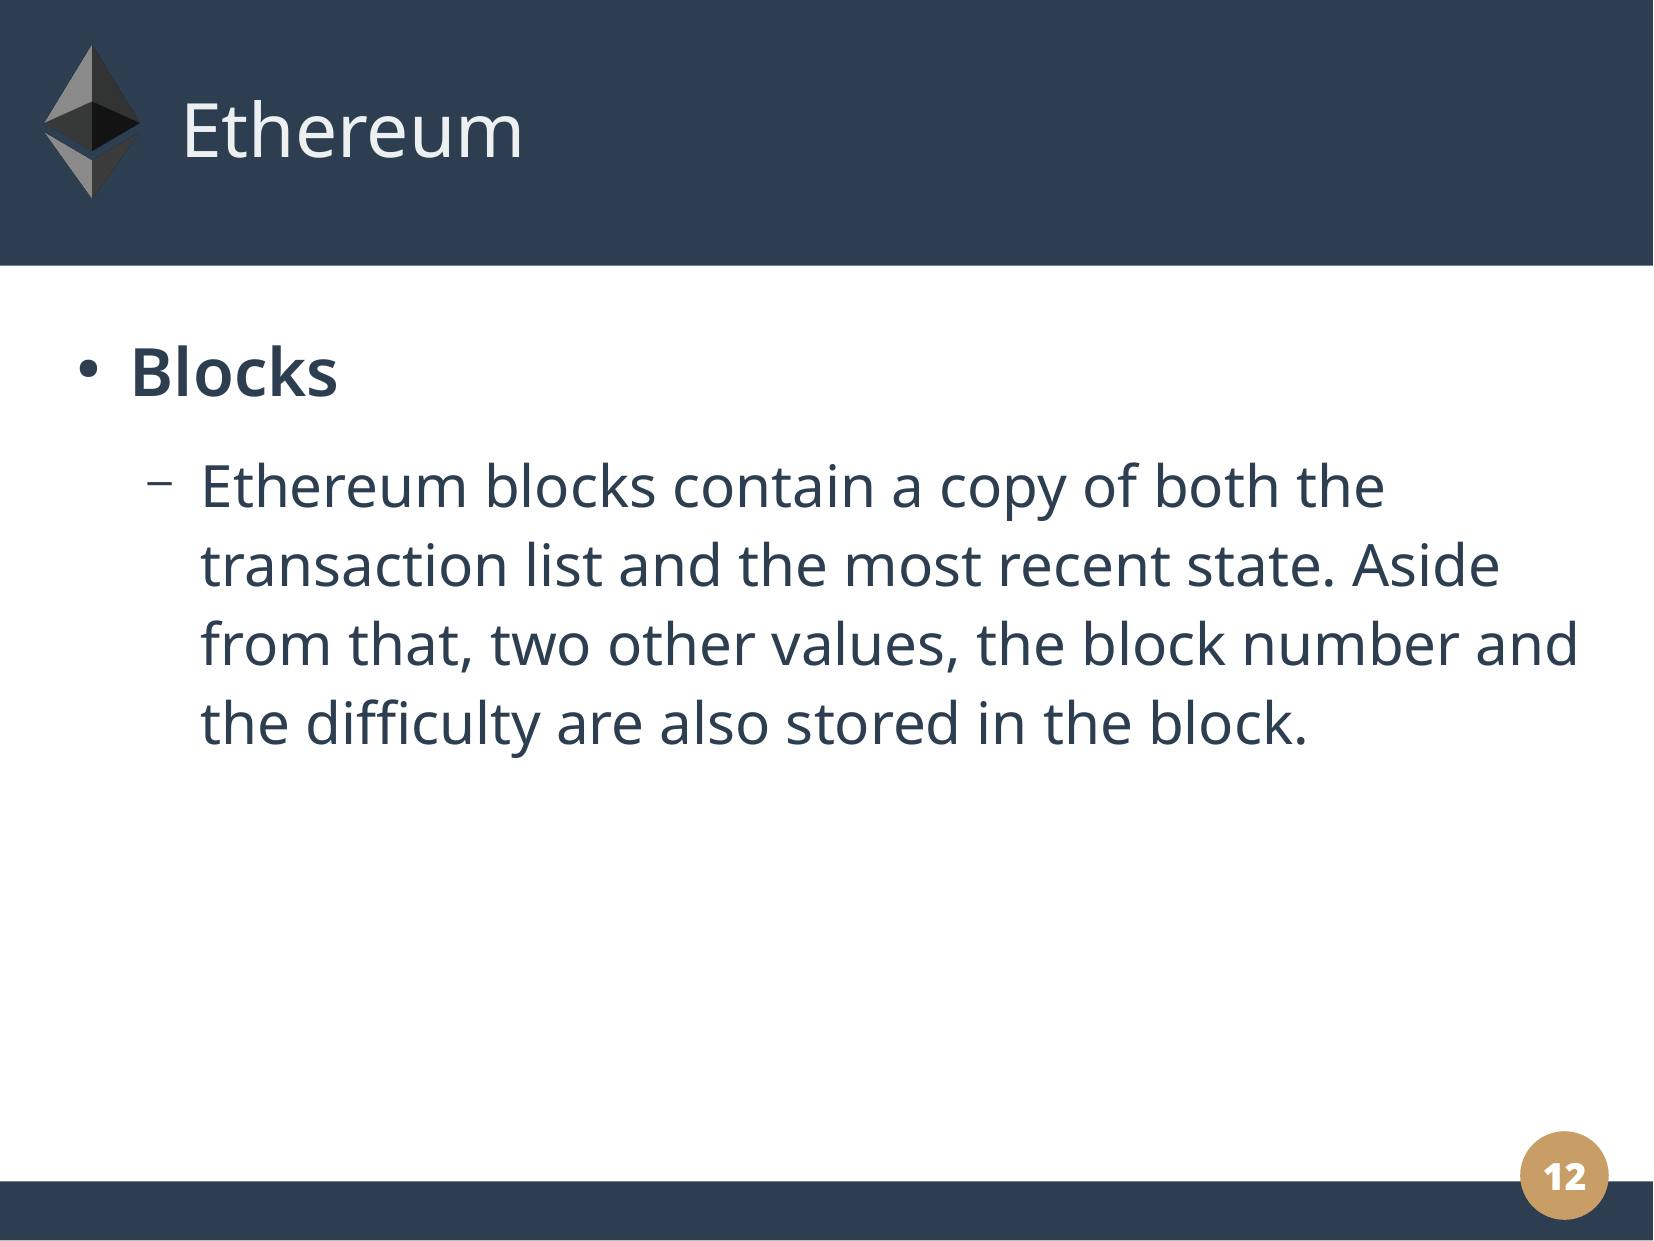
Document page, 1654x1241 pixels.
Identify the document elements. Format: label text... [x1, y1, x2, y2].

picture [44, 44, 140, 199]
title Ethereum [179, 49, 1594, 207]
list Blocks Ethereum blocks contain a copy of both the transaction list and the most recent state. Aside from that, two other values, the block number and the difficulty are also stored in the block. [58, 324, 1594, 1152]
